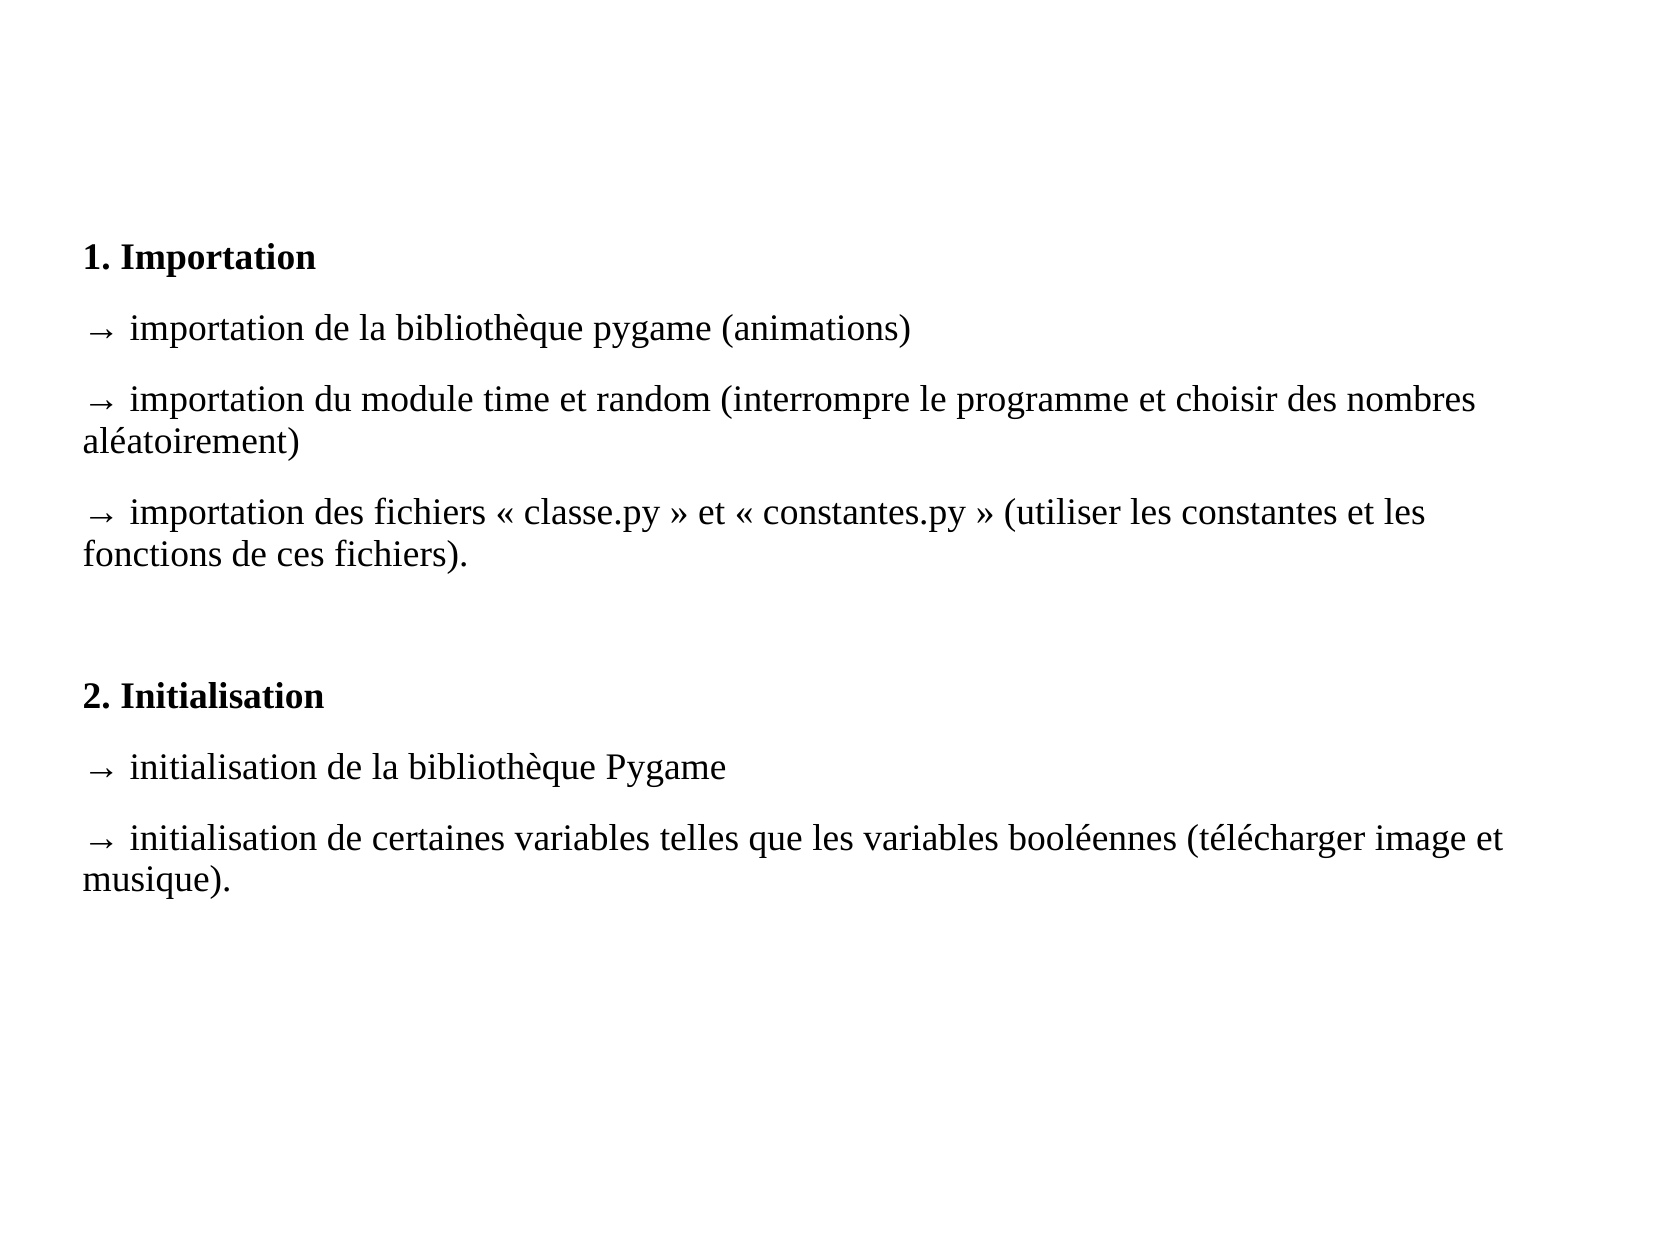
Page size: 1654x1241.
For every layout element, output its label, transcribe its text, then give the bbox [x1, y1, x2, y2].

list 1. Importation → importation de la bibliothèque pygame (animations) → importation du module time et random (interrompre le programme et choisir des nombres aléatoirement) → importation des fichiers « classe.py » et « constantes.py » (utiliser les constantes et les fonctions de ces fichiers). 2. Initialisation → initialisation de la bibliothèque Pygame → initialisation de certaines variables telles que les variables booléennes (télécharger image et musique). [82, 165, 1571, 1241]
